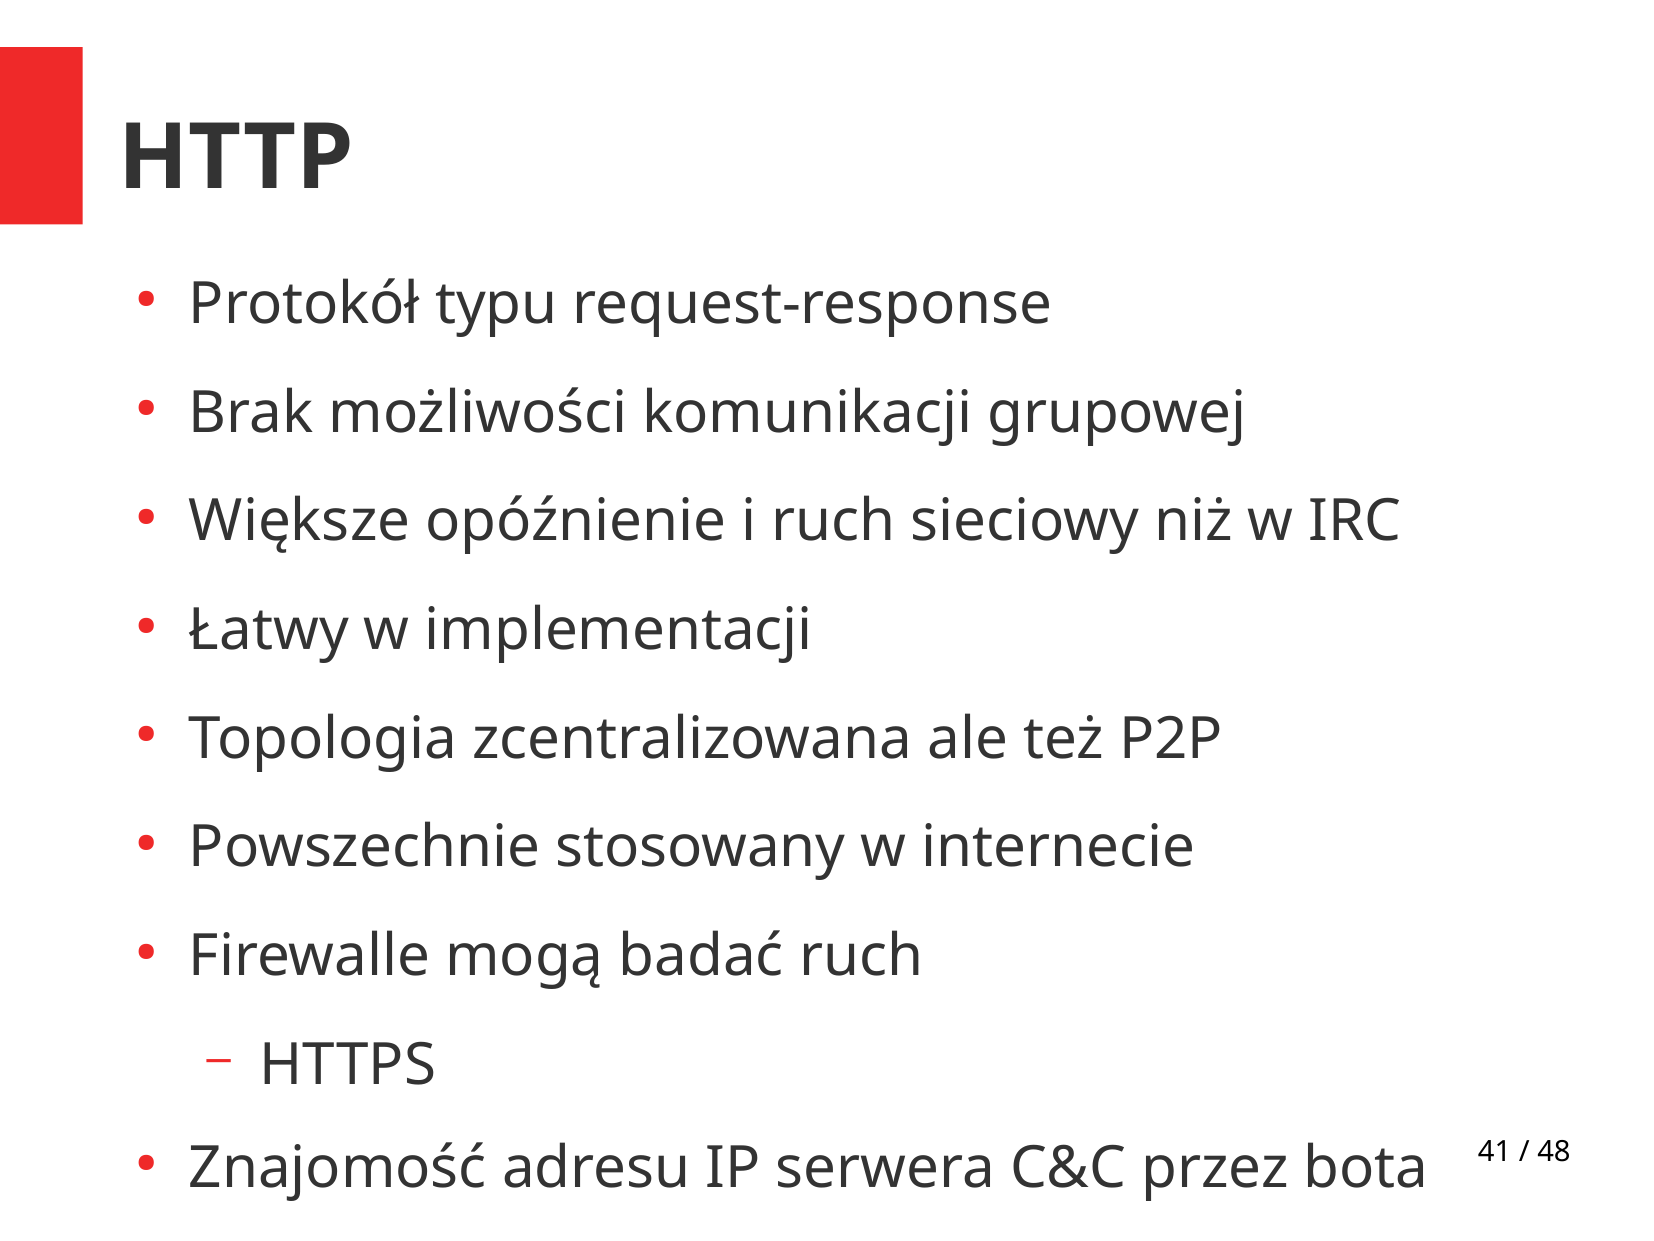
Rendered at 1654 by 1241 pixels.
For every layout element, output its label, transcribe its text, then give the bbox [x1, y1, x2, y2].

list Protokół typu request-response Brak możliwości komunikacji grupowej Większe opóźnienie i ruch sieciowy niż w IRC Łatwy w implementacji Topologia zcentralizowana ale też P2P Powszechnie stosowany w internecie Firewalle mogą badać ruch HTTPS Znajomość adresu IP serwera C&C przez bota [118, 261, 1536, 981]
title HTTP [118, 49, 1571, 257]
